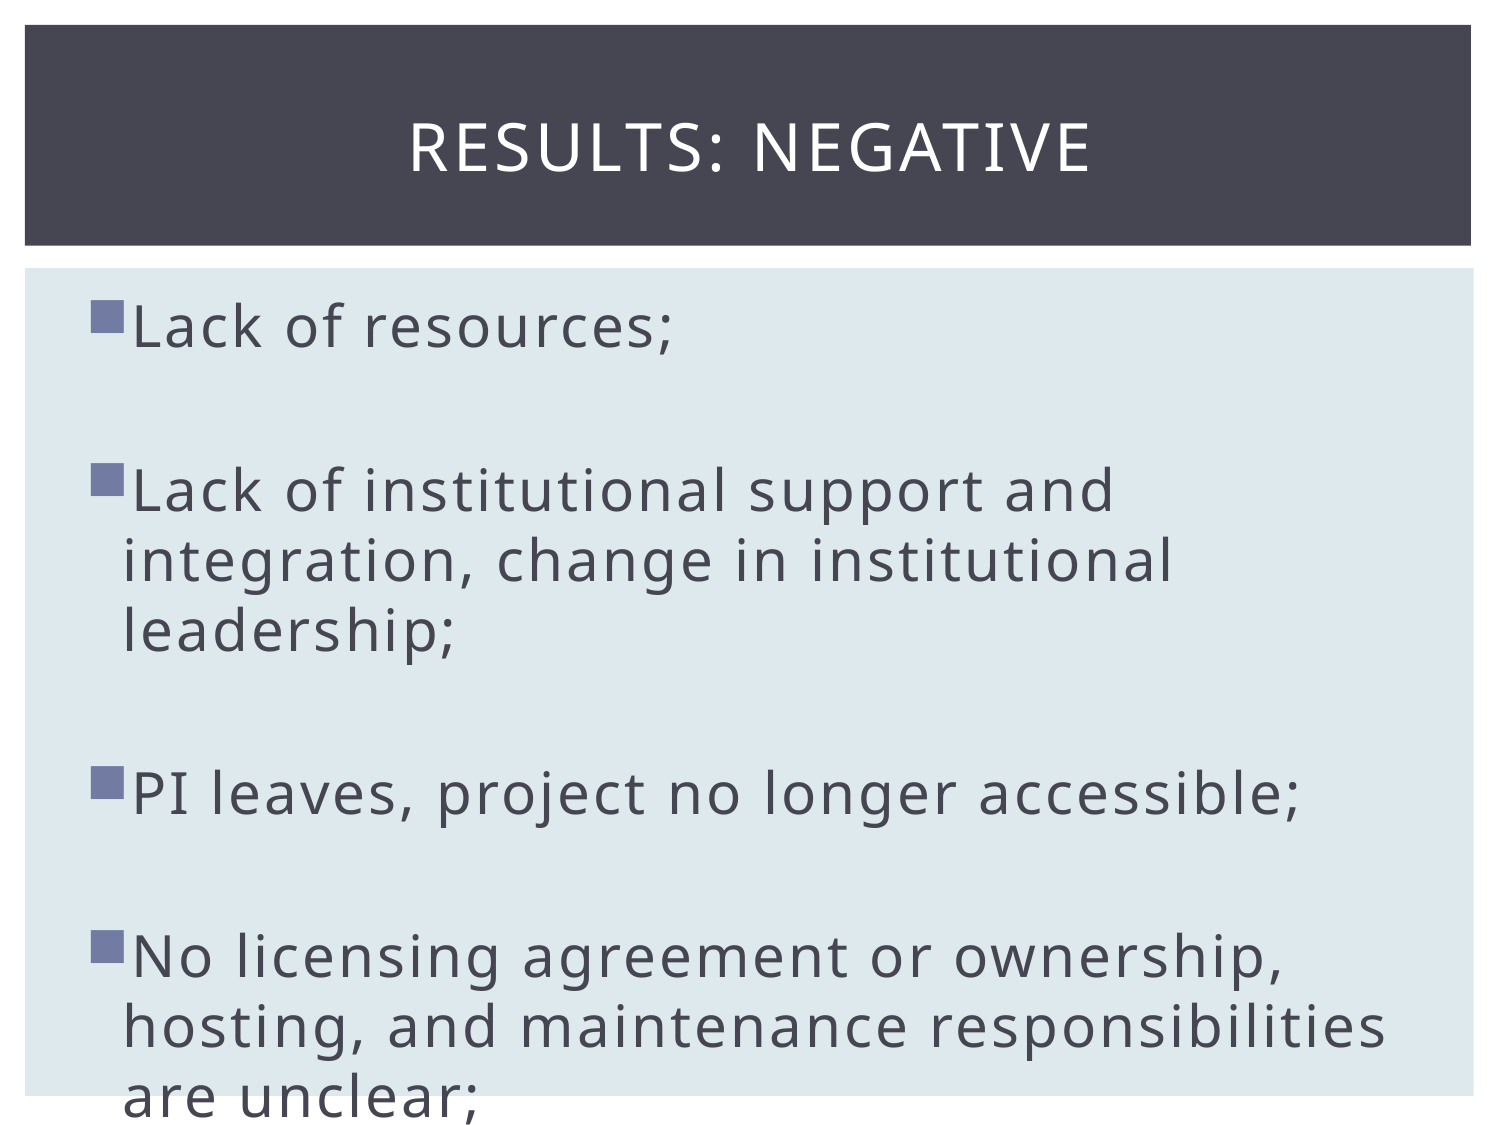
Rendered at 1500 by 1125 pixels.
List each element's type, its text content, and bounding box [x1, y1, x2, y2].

title Results: Negative [62, 58, 1438, 232]
list Lack of resources; Lack of institutional support and integration, change in institutional leadership; PI leaves, project no longer accessible; No licensing agreement or ownership, hosting, and maintenance responsibilities are unclear; [62, 281, 1442, 1047]
